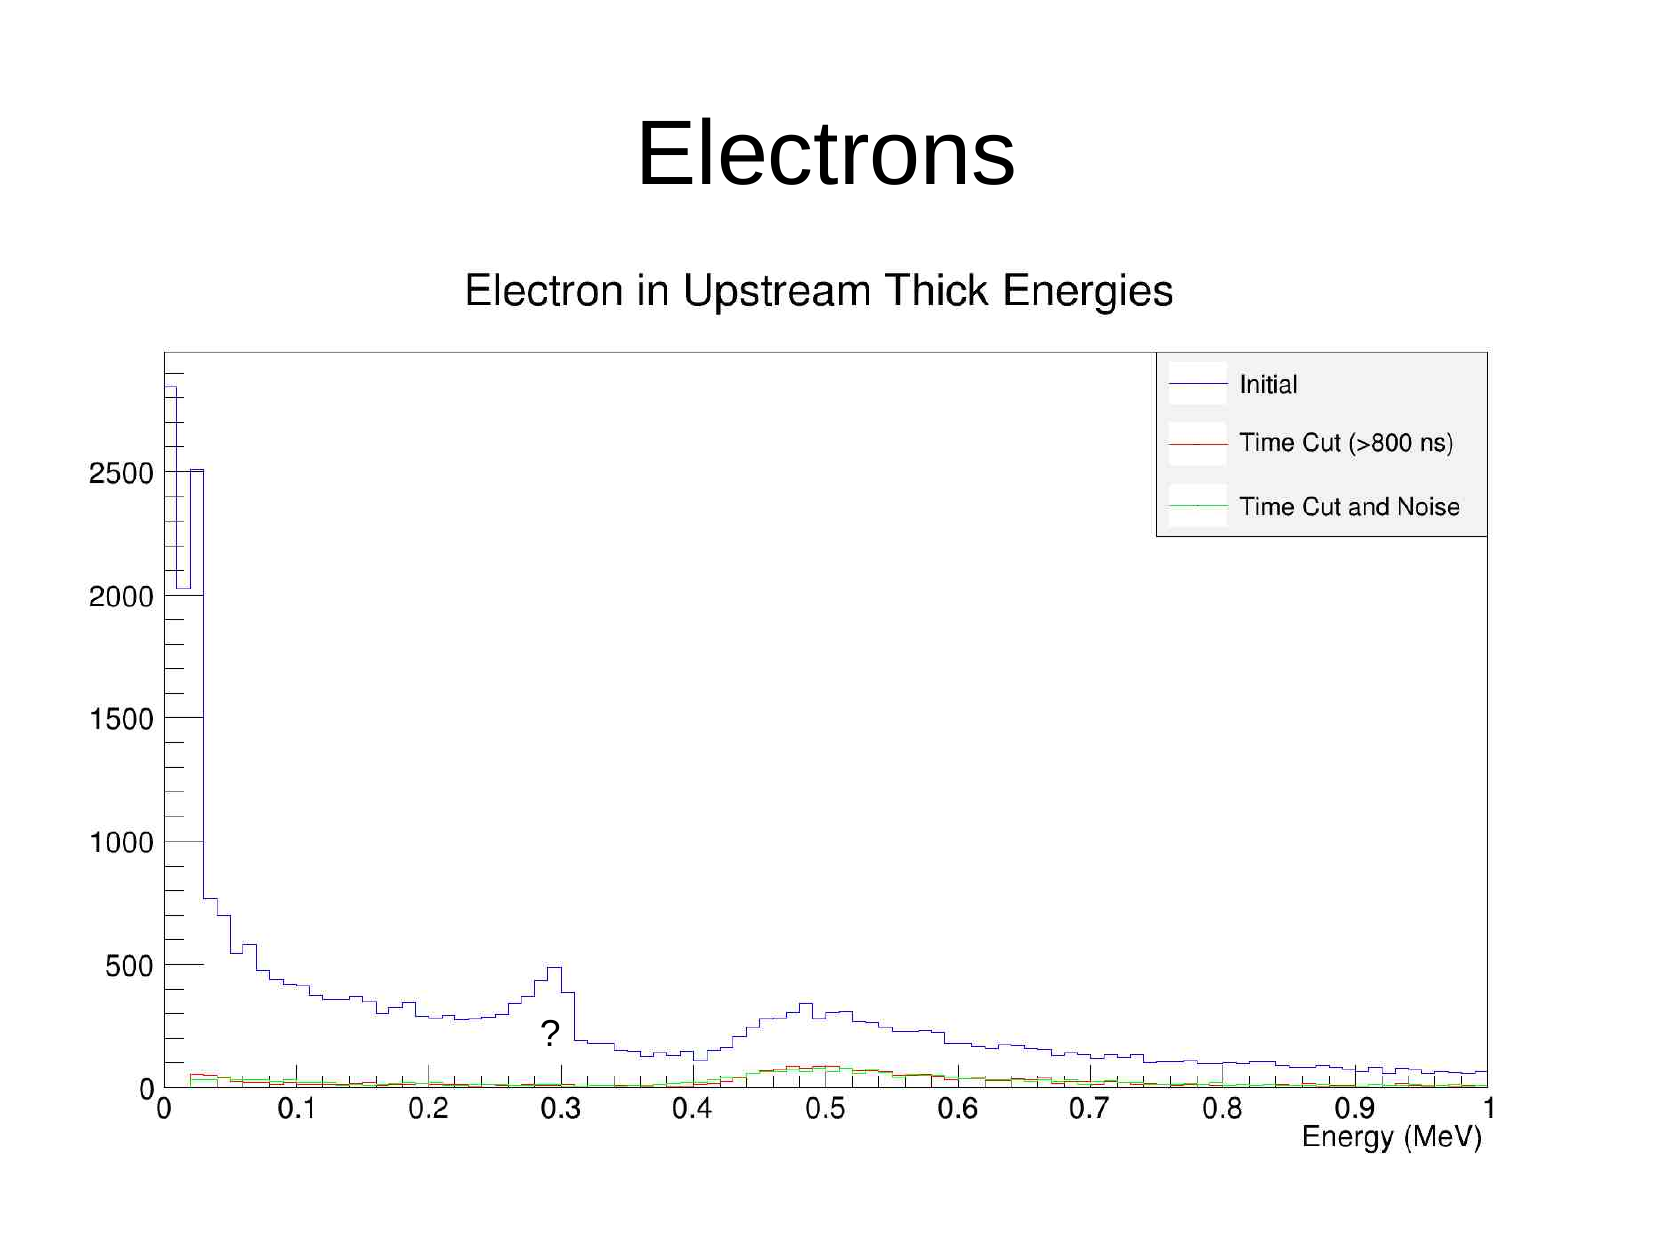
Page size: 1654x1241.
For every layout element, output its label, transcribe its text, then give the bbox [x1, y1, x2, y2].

picture [0, 260, 1653, 1179]
title Electrons [82, 49, 1571, 257]
text_box ? [525, 1005, 646, 1062]
